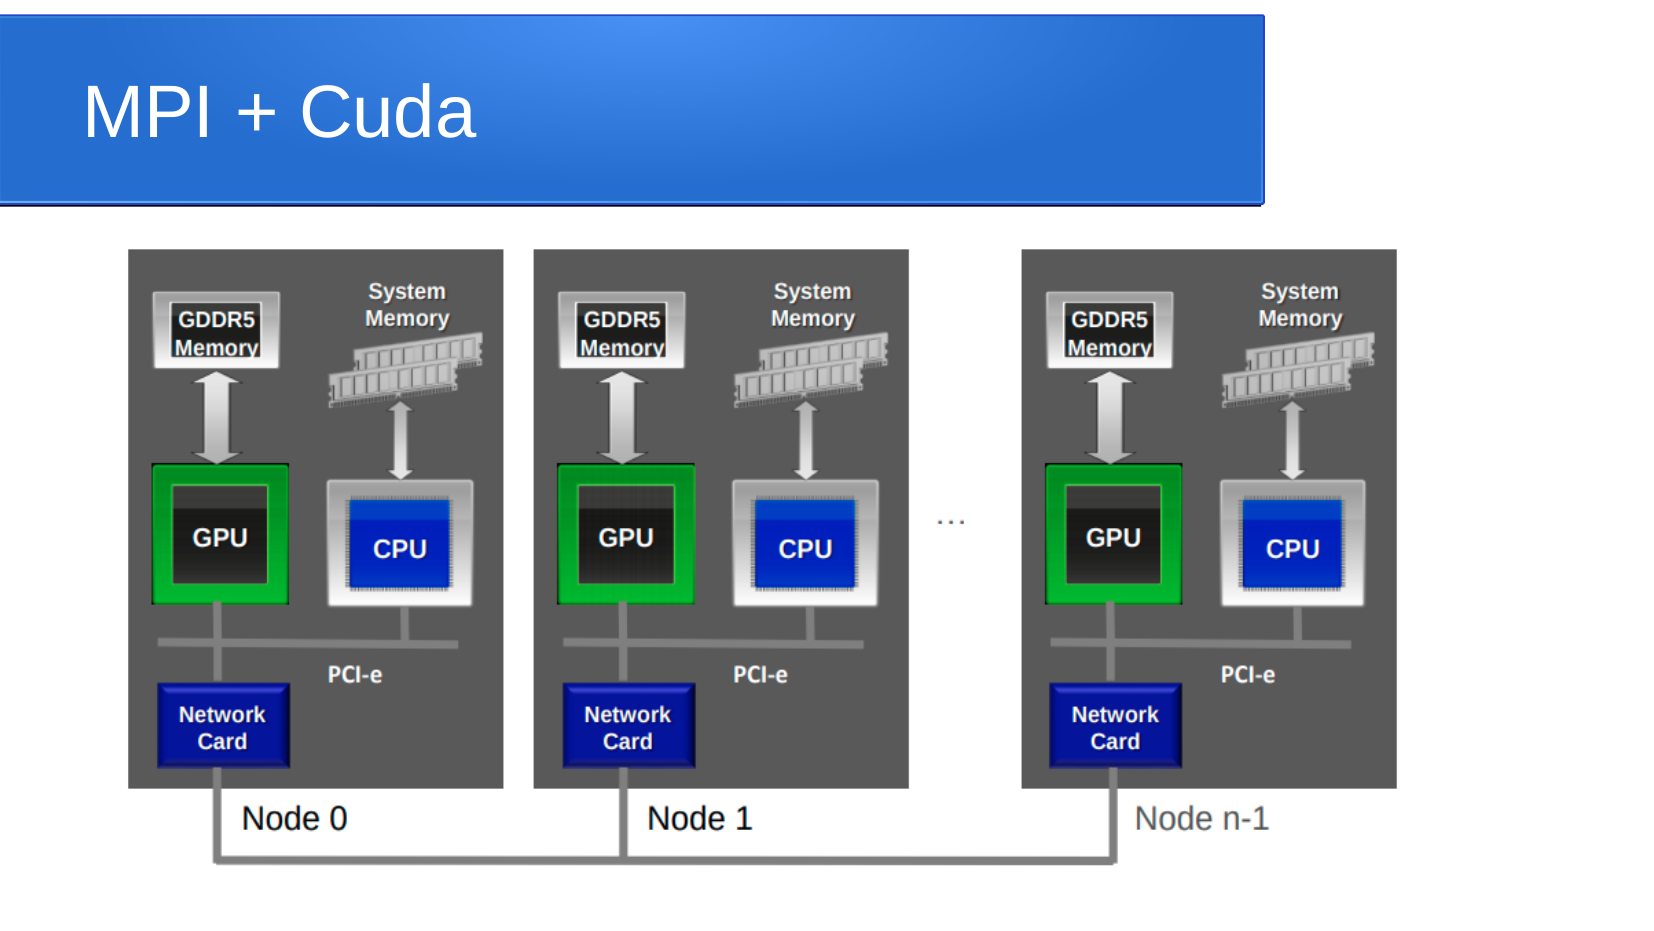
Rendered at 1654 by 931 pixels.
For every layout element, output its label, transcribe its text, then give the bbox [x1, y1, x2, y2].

picture [94, 224, 1441, 906]
title MPI + Cuda [82, 35, 1235, 189]
